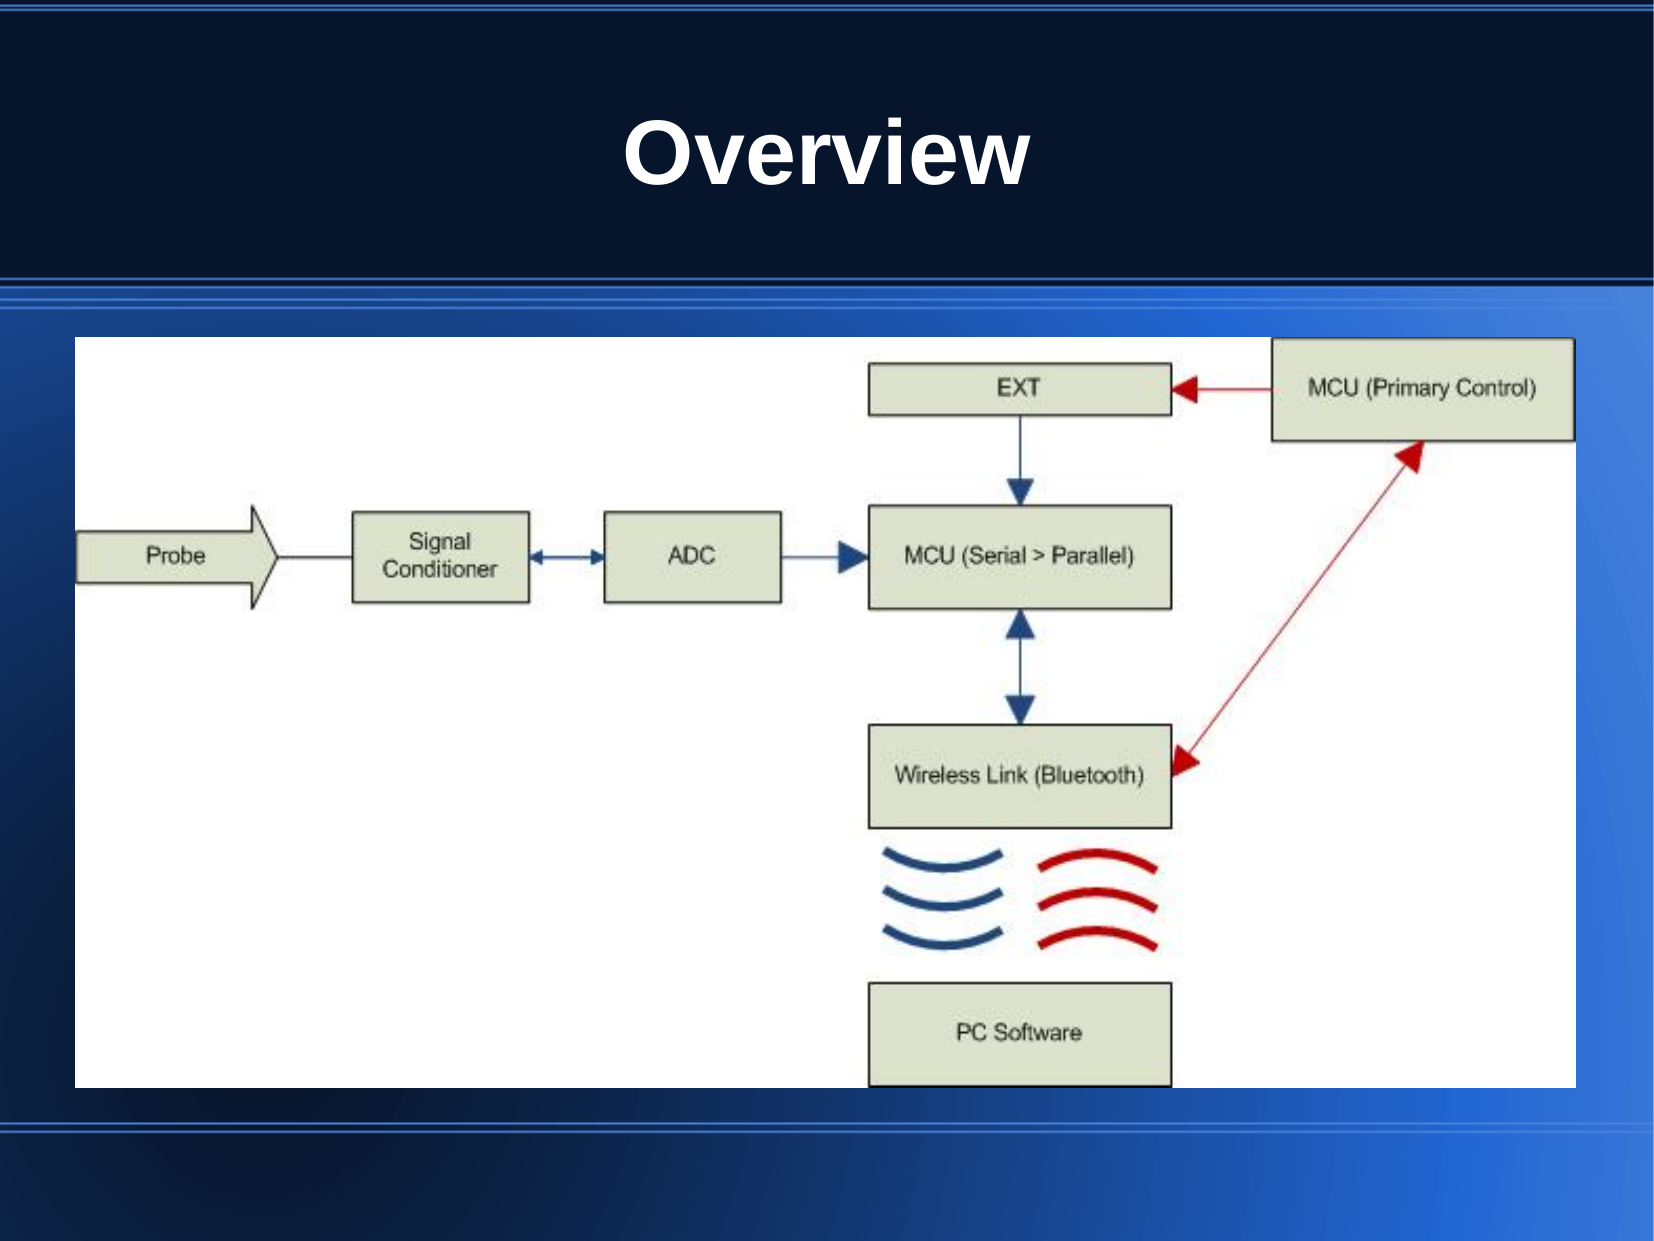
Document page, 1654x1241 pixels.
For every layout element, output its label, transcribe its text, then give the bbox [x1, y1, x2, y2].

title Overview [82, 49, 1571, 257]
picture [0, 0, 1654, 1241]
